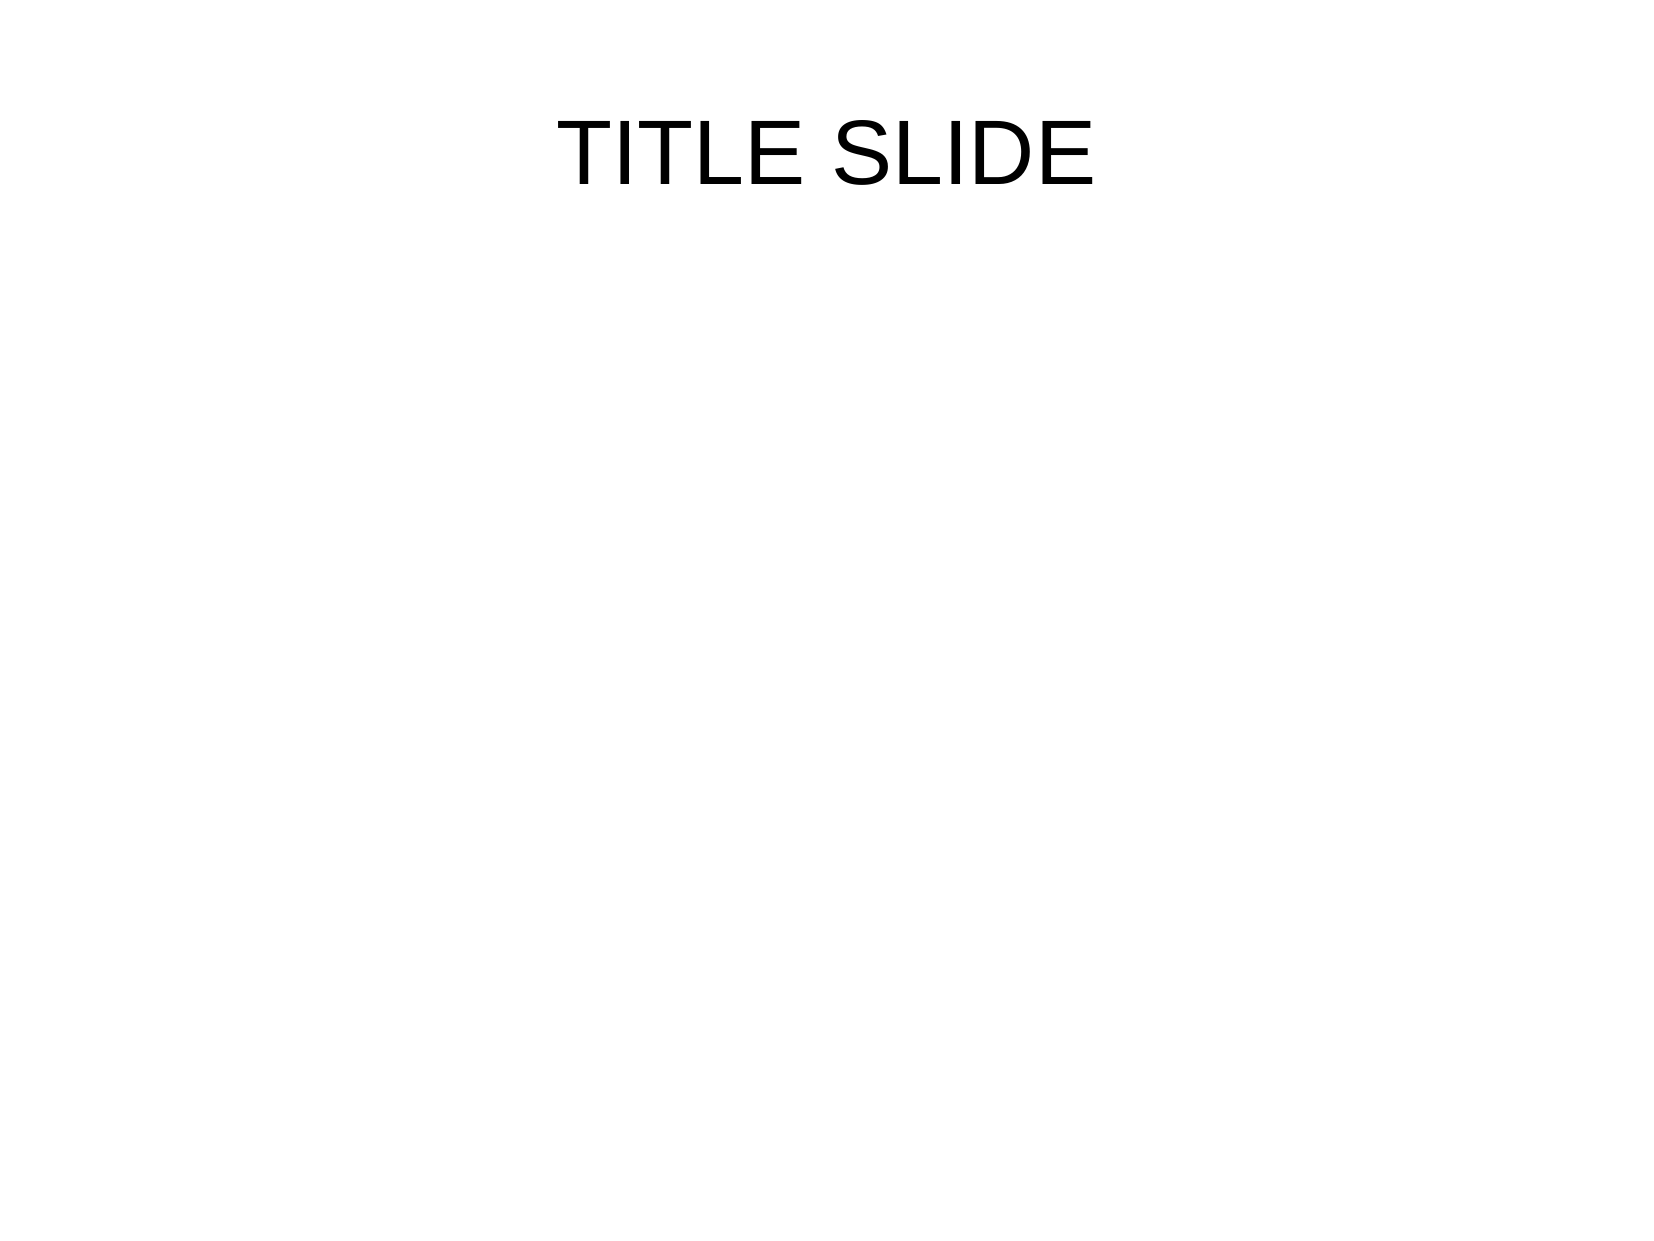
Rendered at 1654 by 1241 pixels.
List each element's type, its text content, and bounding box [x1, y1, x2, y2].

title TITLE SLIDE [82, 49, 1571, 257]
